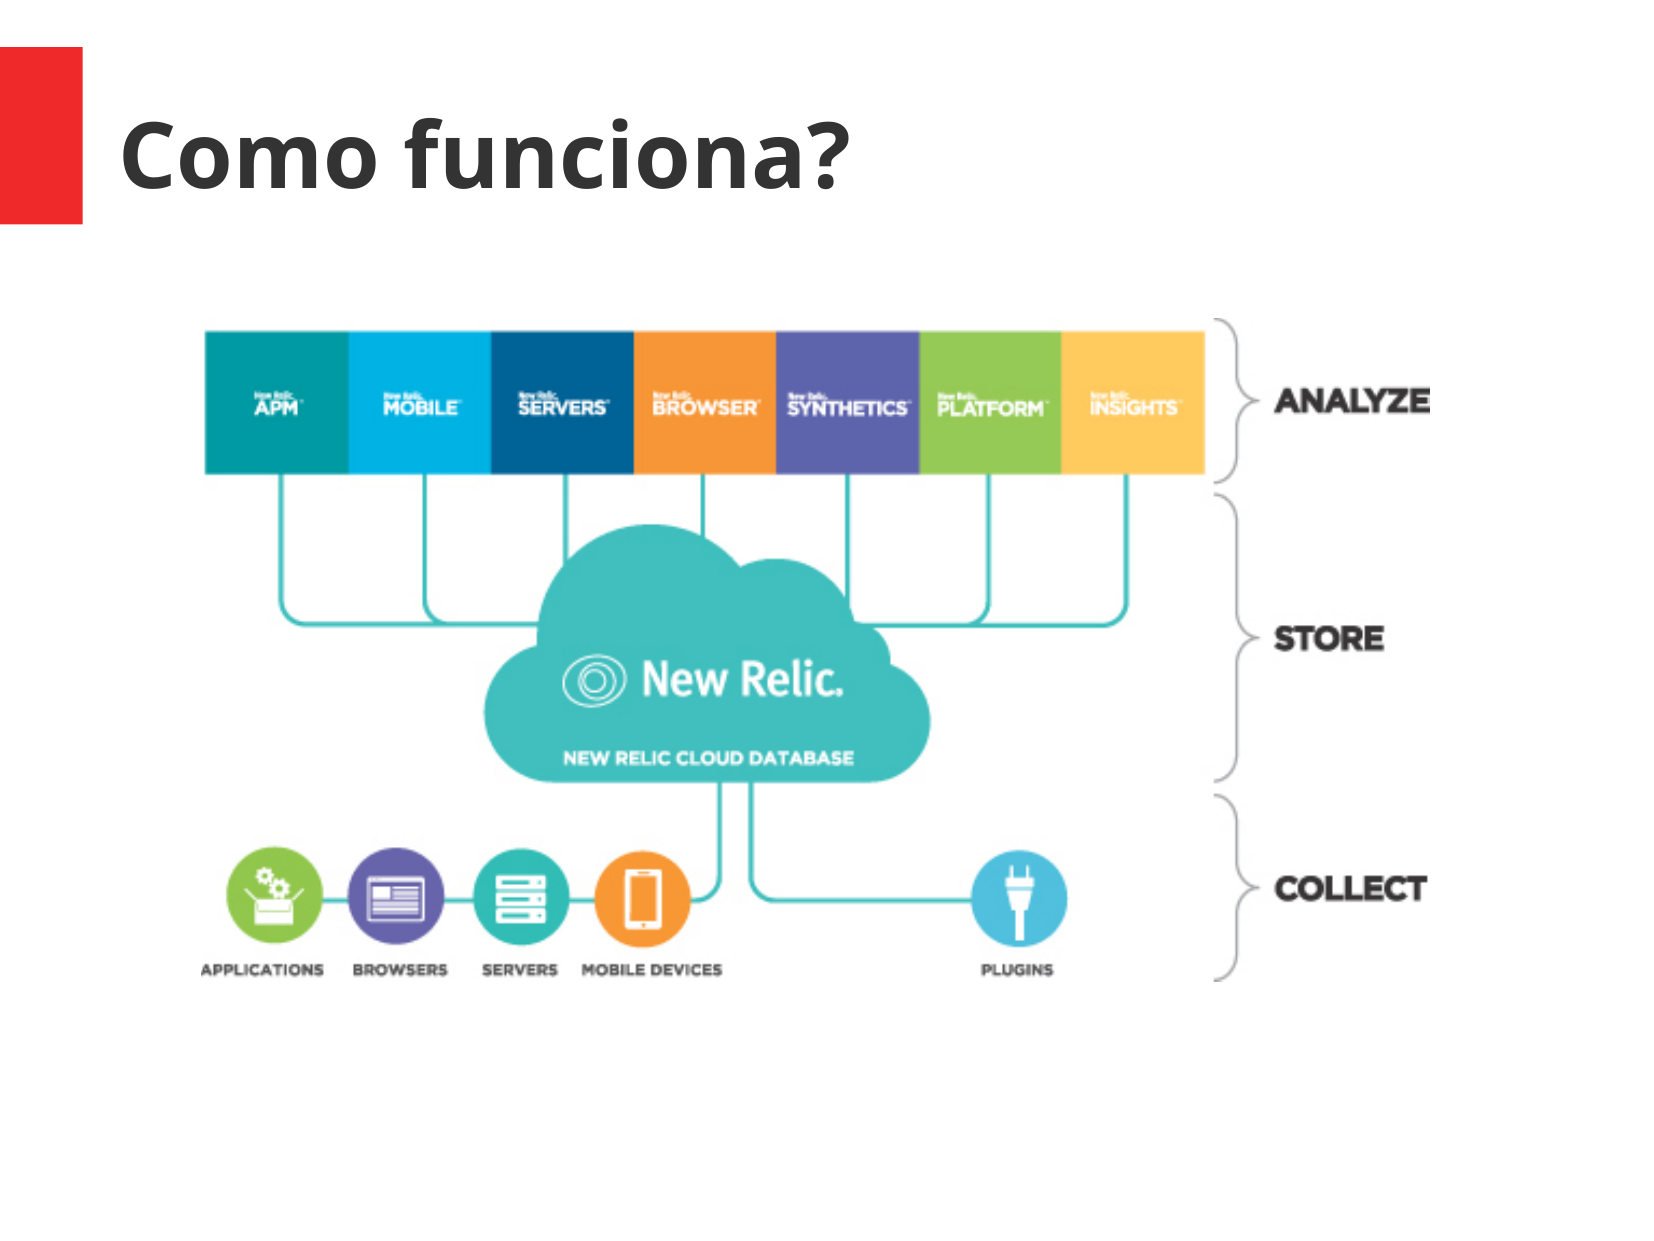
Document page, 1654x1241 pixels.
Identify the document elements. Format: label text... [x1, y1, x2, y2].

picture [201, 318, 1430, 983]
title Como funciona? [118, 49, 1571, 257]
